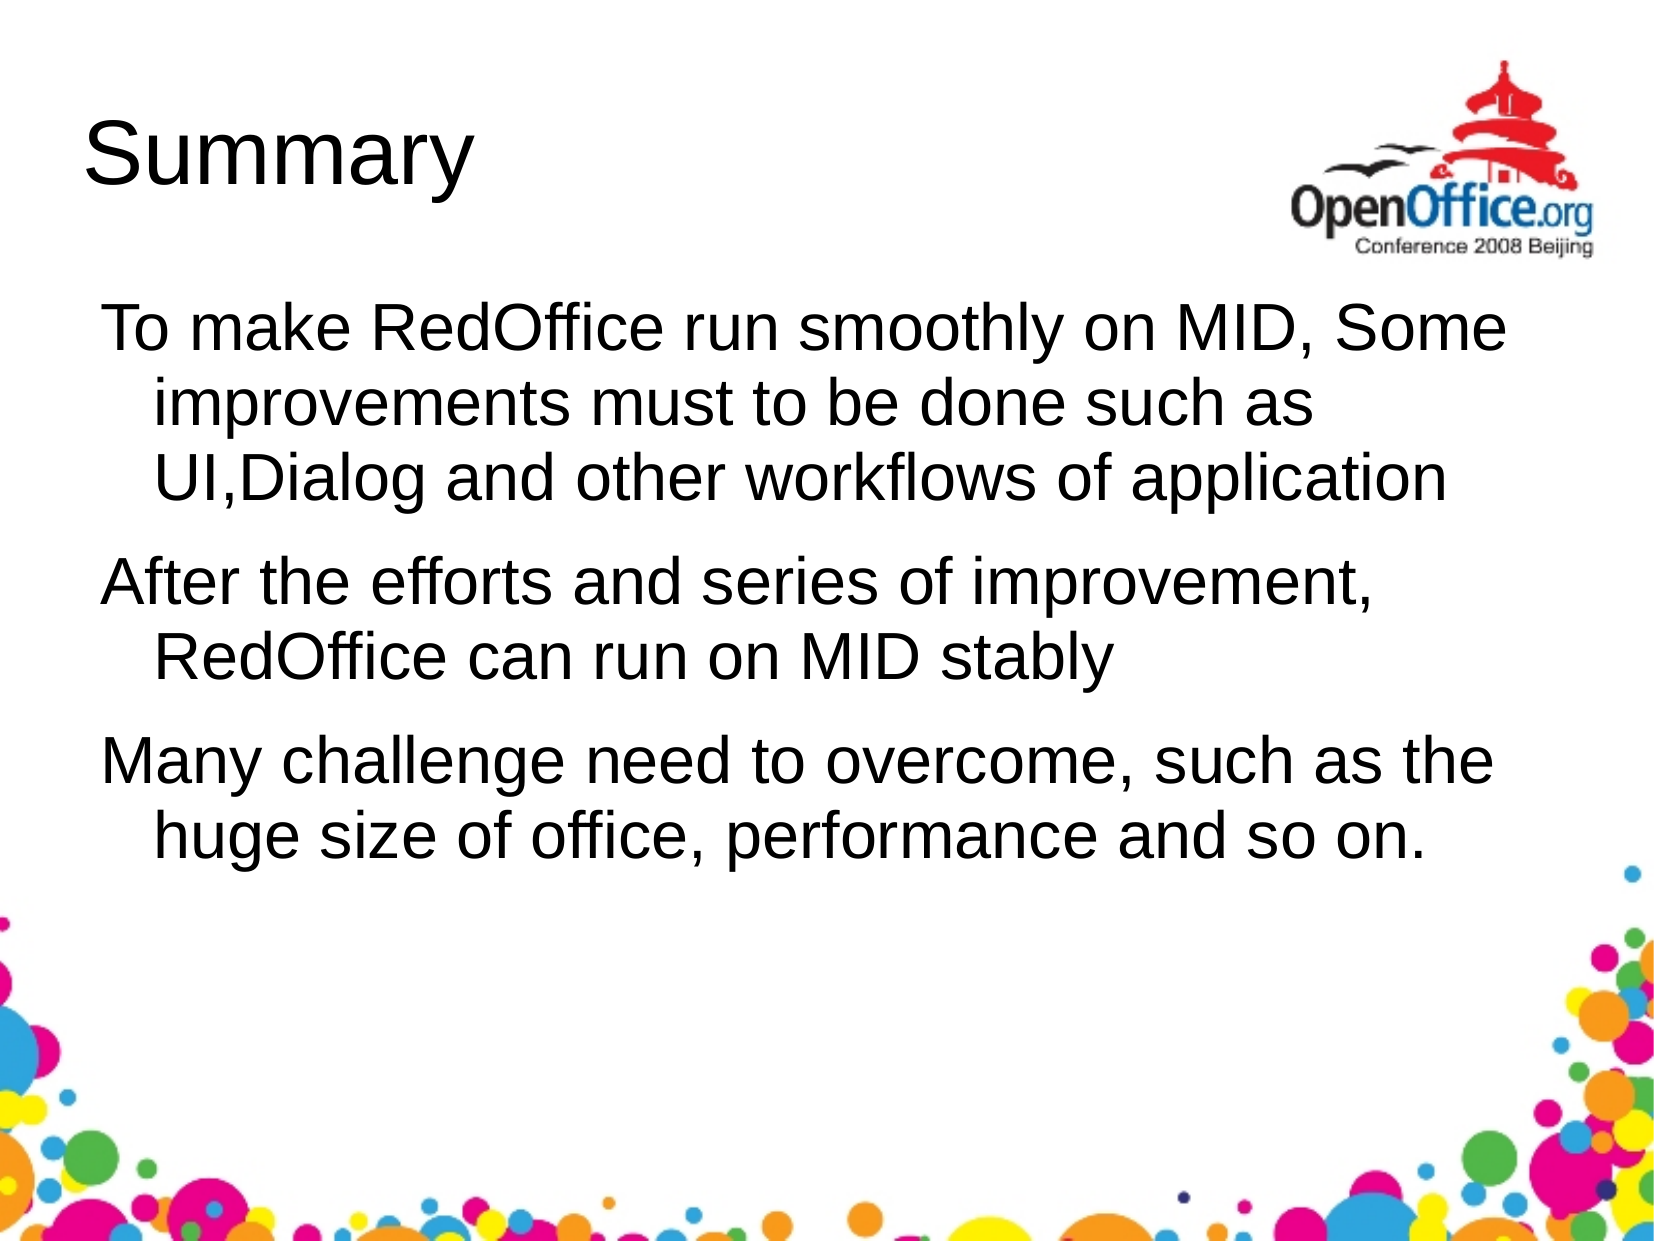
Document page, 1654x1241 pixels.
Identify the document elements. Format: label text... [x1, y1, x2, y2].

title Summary [82, 49, 1571, 257]
picture [0, 0, 1654, 1241]
list To make RedOffice run smoothly on MID, Some improvements must to be done such as UI,Dialog and other workflows of application After the efforts and series of improvement, RedOffice can run on MID stably Many challenge need to overcome, such as the huge size of office, performance and so on. [82, 290, 1571, 1094]
